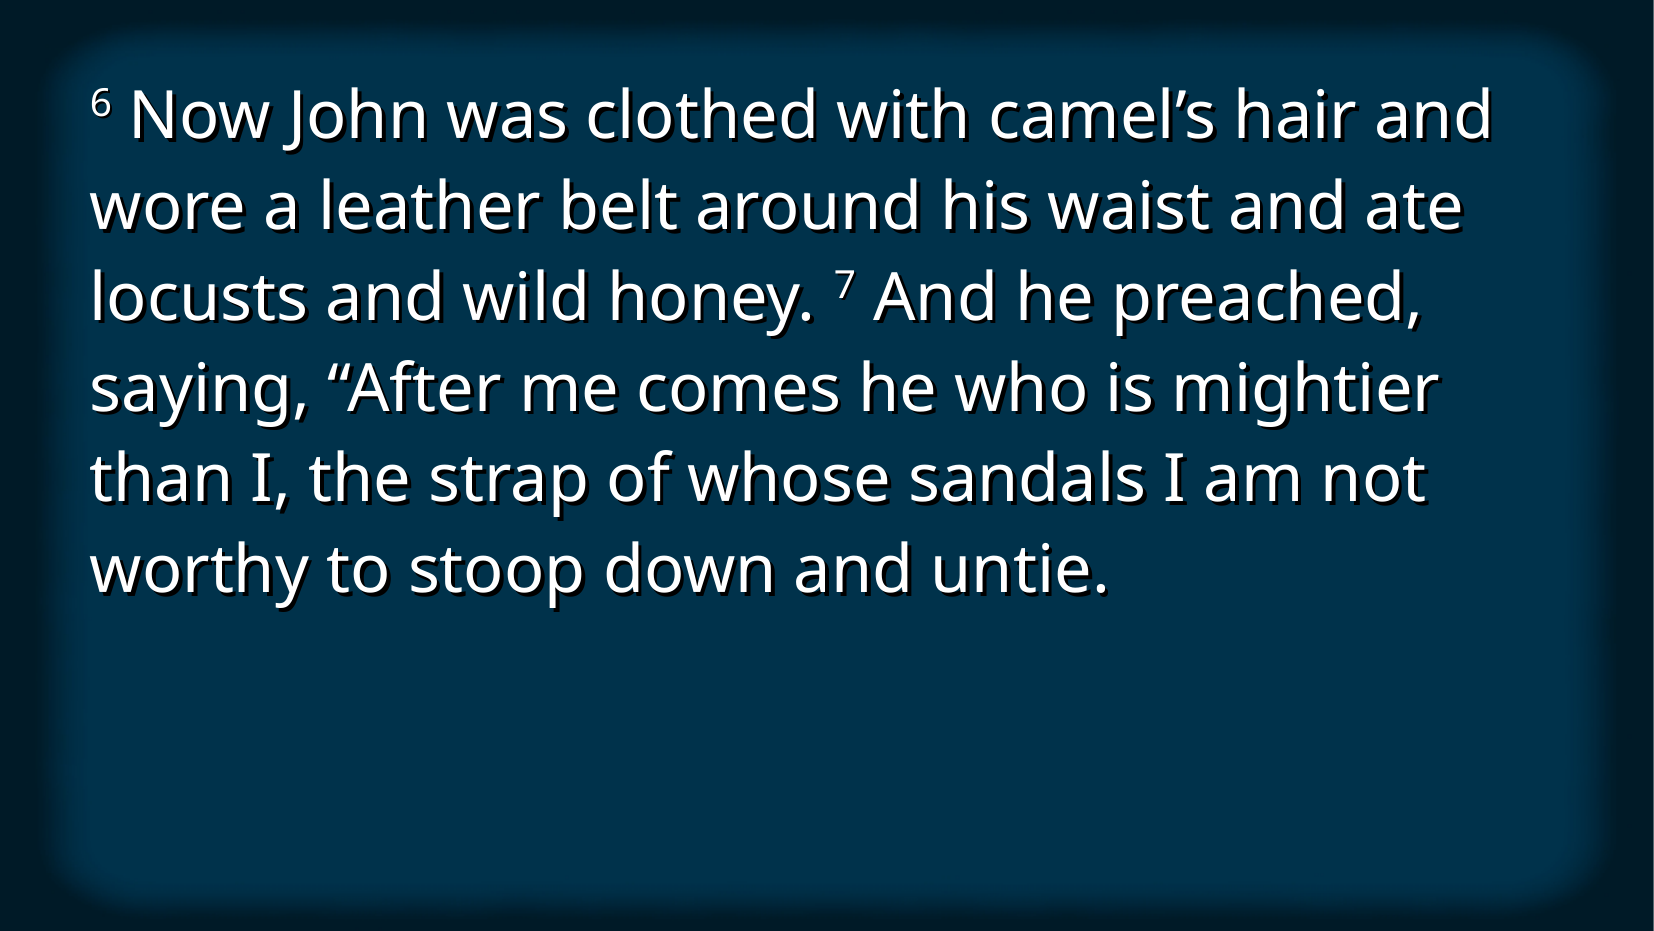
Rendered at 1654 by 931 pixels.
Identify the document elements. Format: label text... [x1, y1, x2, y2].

text_box 6 Now John was clothed with camel’s hair and wore a leather belt around his waist and ate locusts and wild honey. 7 And he preached, saying, “After me comes he who is mightier than I, the strap of whose sandals I am not worthy to stoop down and untie. [75, 60, 1591, 608]
picture [0, 0, 1654, 931]
